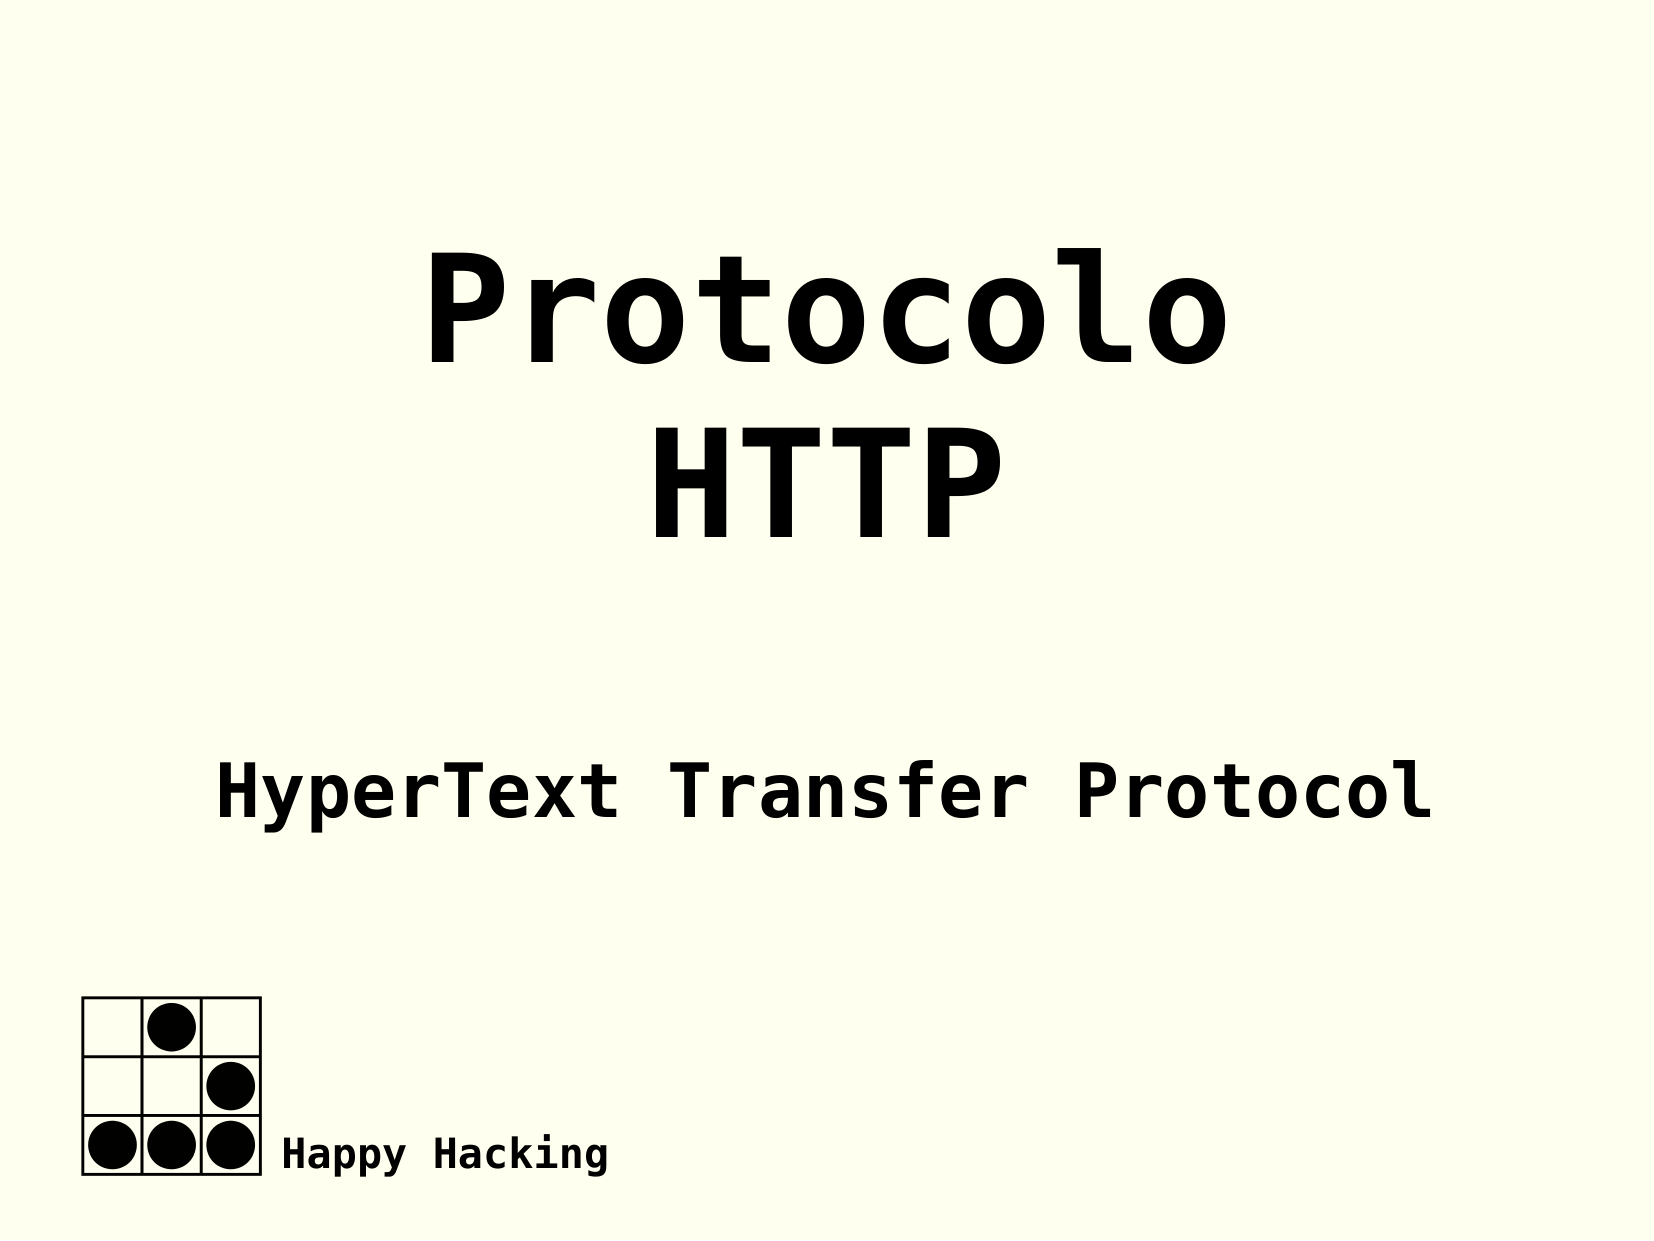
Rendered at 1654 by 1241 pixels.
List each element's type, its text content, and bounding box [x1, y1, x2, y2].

text_box Happy Hacking [266, 1098, 657, 1187]
picture [68, 983, 275, 1190]
subtitle Protocolo HTTP HyperText Transfer Protocol [82, 49, 1571, 1010]
